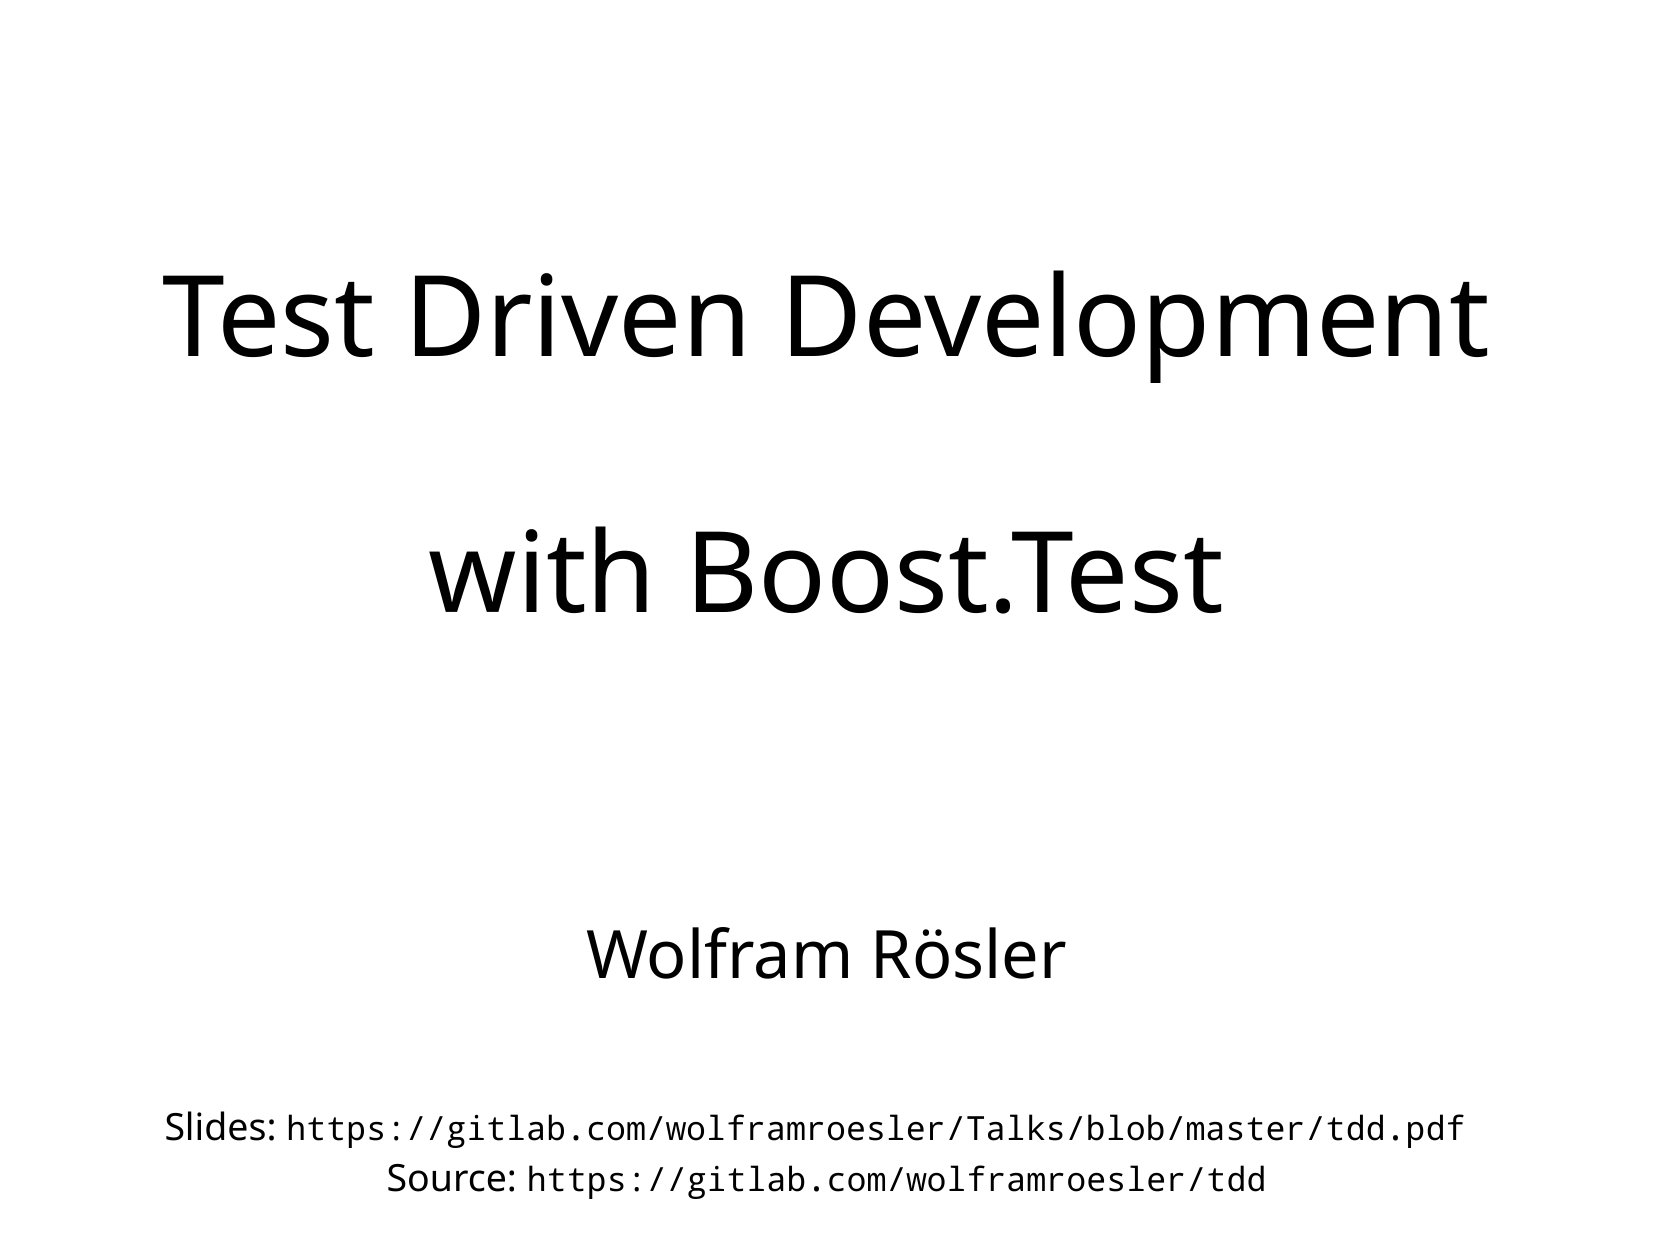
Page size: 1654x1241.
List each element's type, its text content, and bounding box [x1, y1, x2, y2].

subtitle Test Driven Development with Boost.Test Wolfram Rösler Slides: https://gitlab.com/wolframroesler/Talks/blob/master/tdd.pdf Source: https://gitlab.com/wolframroesler/tdd [82, 217, 1571, 1223]
